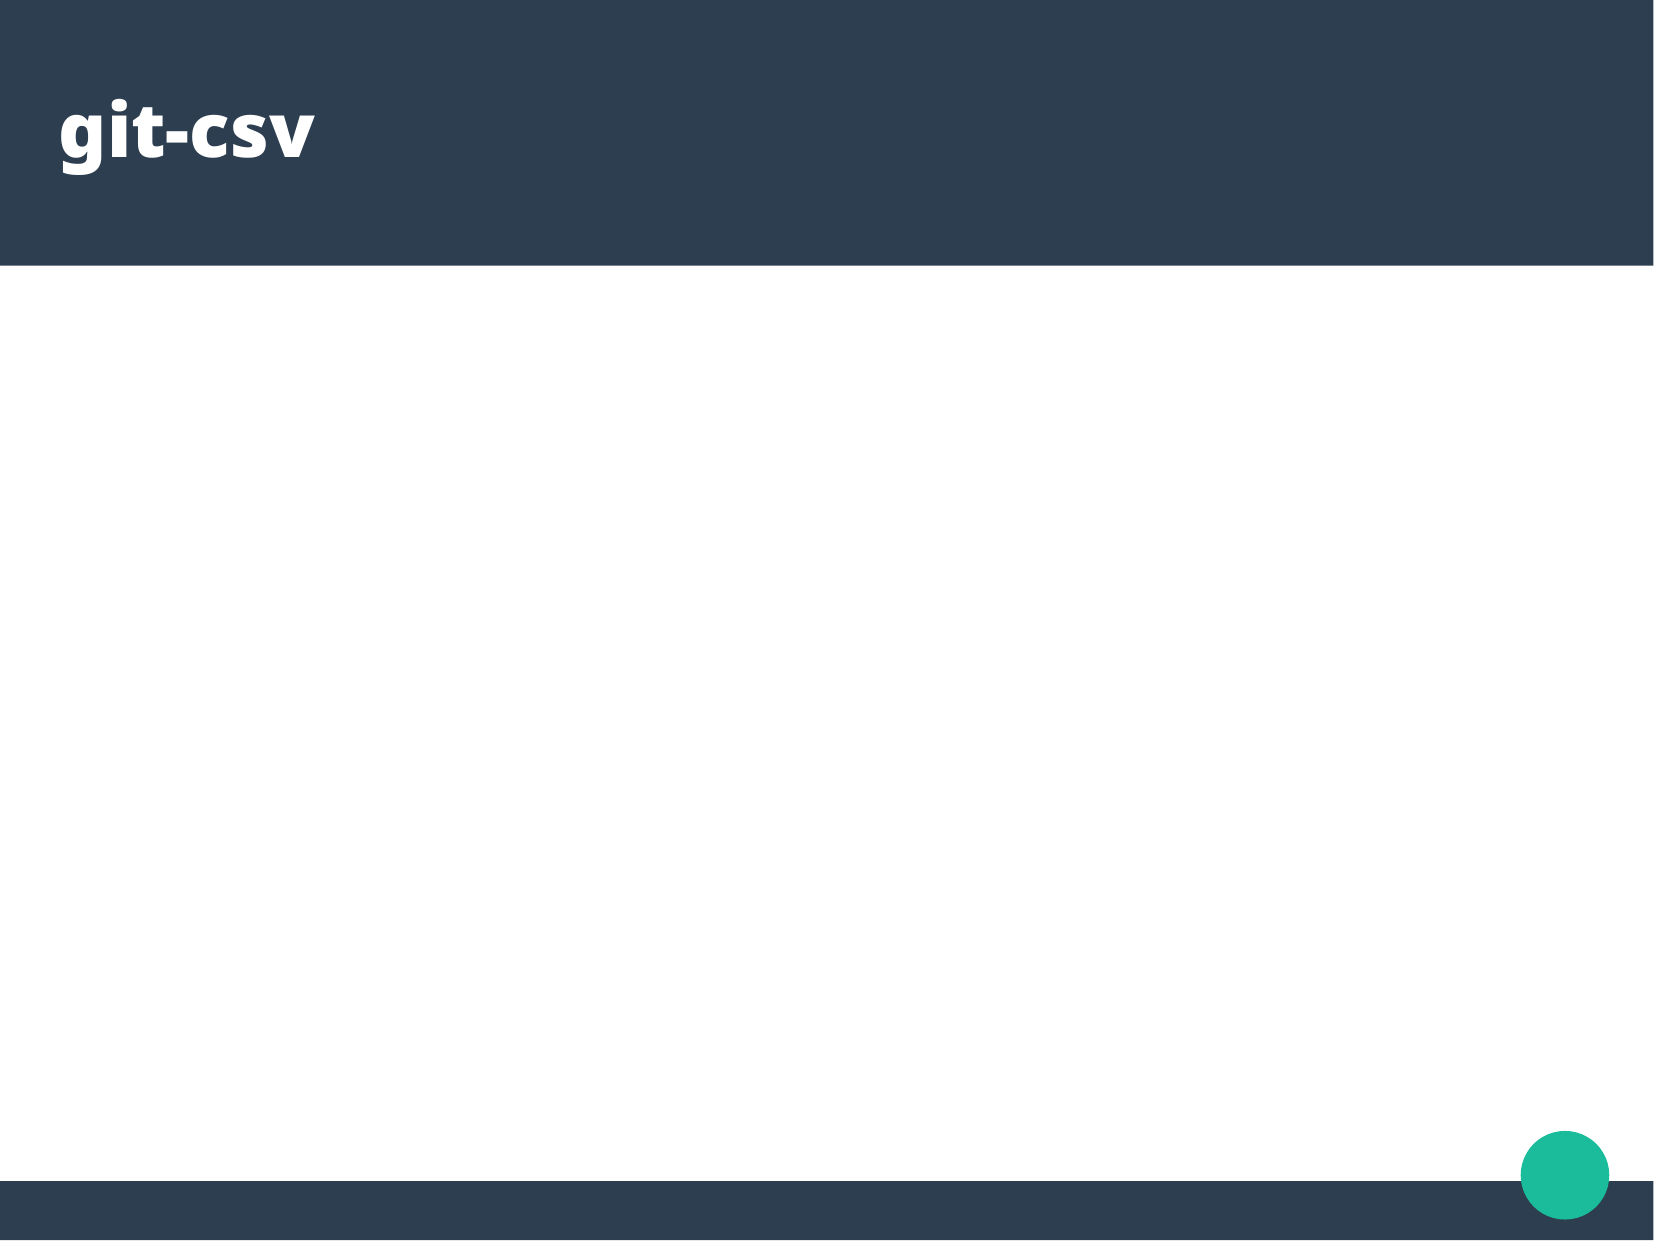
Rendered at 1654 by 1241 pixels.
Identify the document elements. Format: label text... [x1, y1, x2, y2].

title git-csv [59, 49, 1595, 207]
